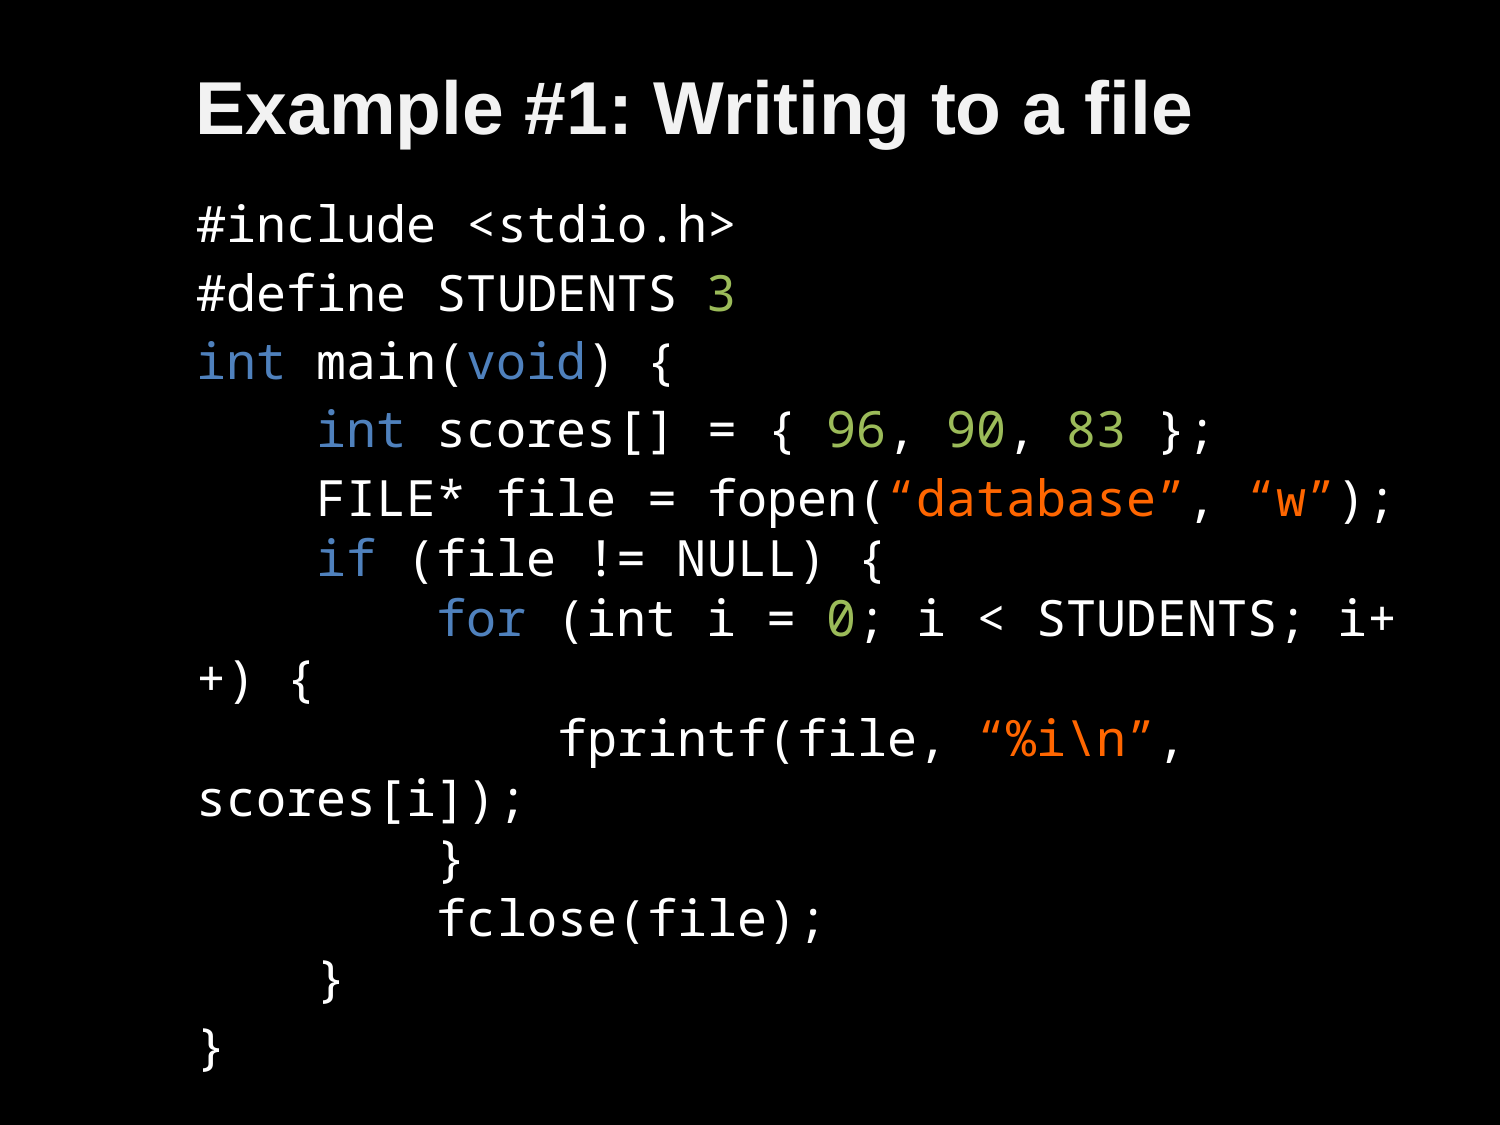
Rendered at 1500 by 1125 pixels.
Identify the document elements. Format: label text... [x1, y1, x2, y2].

text_box #include <stdio.h> #define STUDENTS 3 int main(void) { int scores[] = { 96, 90, 83 }; FILE* file = fopen(“database”, “w”); if (file != NULL) { for (int i = 0; i < STUDENTS; i++) { fprintf(file, “%i\n”, scores[i]); } fclose(file); } } [181, 550, 1412, 837]
text_box Example #1: Writing to a file [77, 14, 1313, 195]
